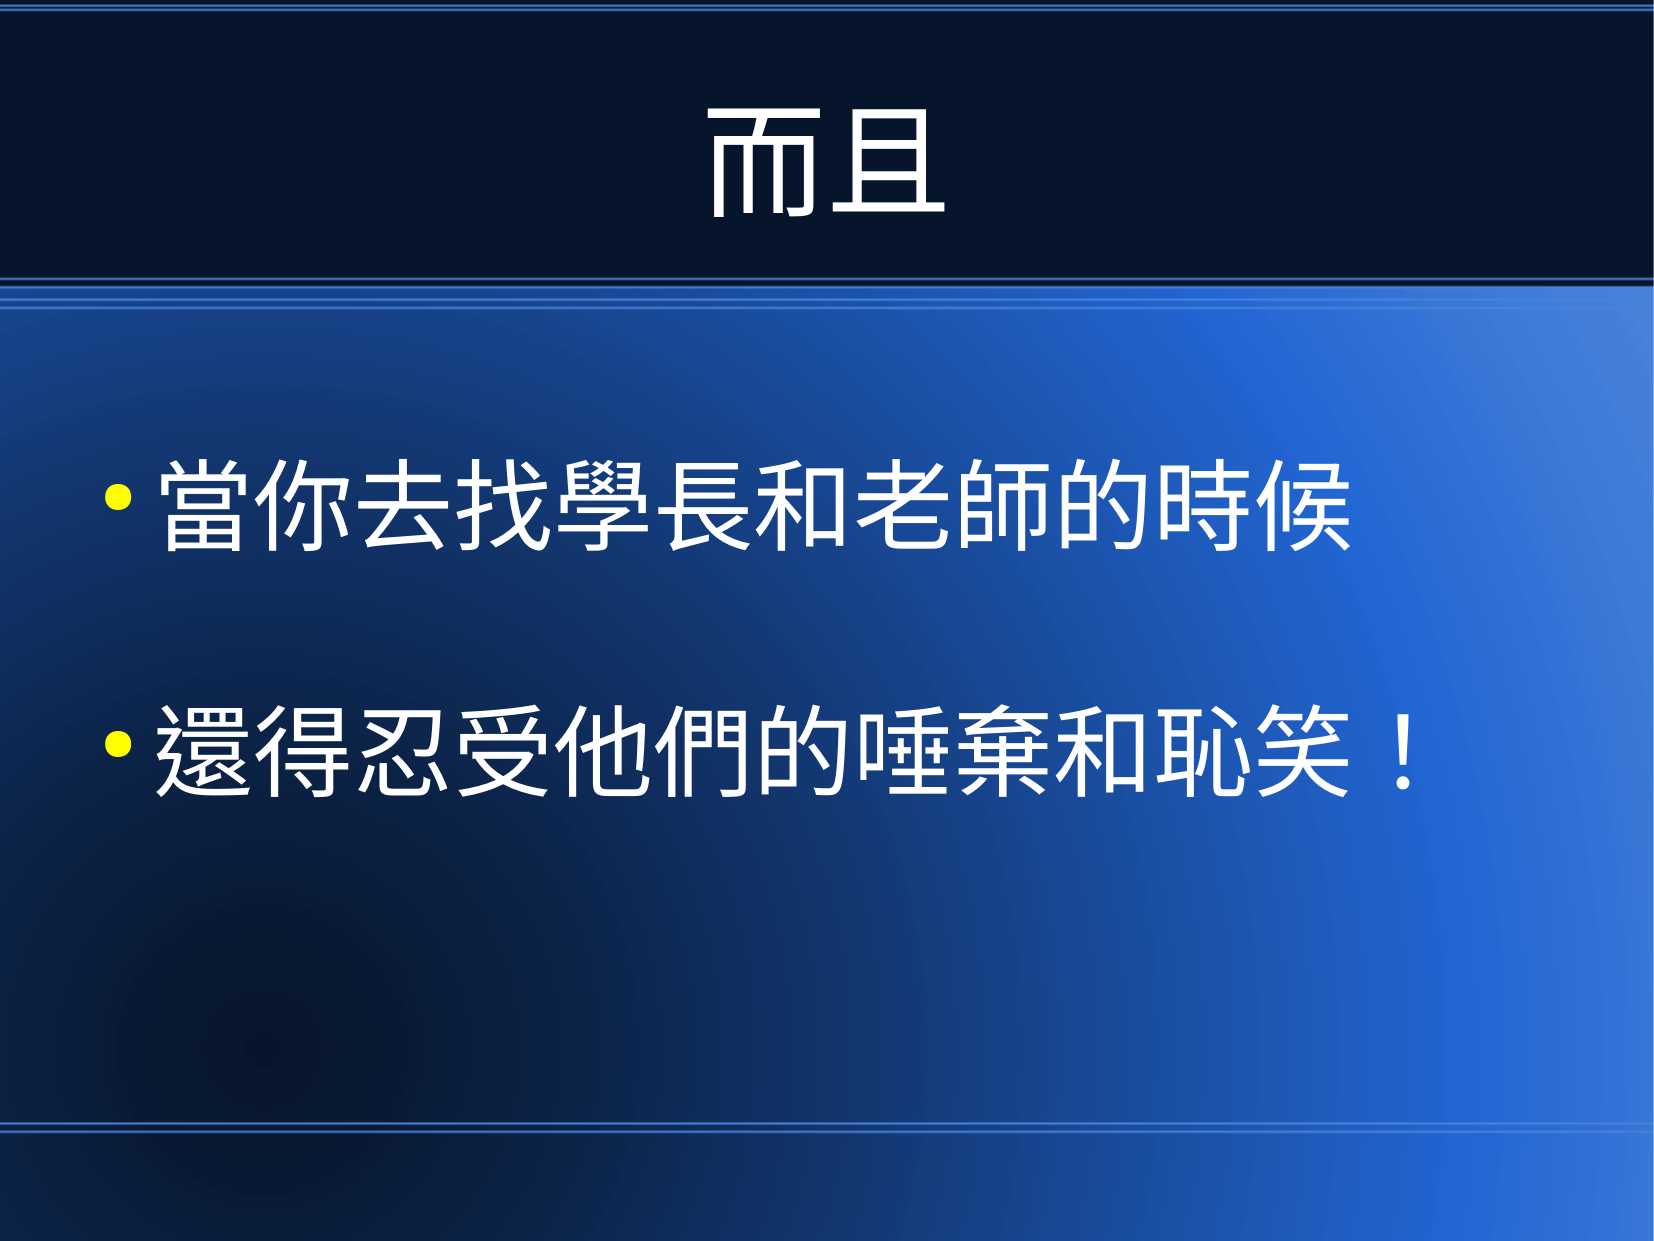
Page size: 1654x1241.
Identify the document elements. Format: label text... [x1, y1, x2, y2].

list 當你去找學長和老師的時候 還得忍受他們的唾棄和恥笑！ [82, 355, 1571, 1241]
picture [0, 0, 1654, 1241]
title 而且 [82, 49, 1571, 257]
